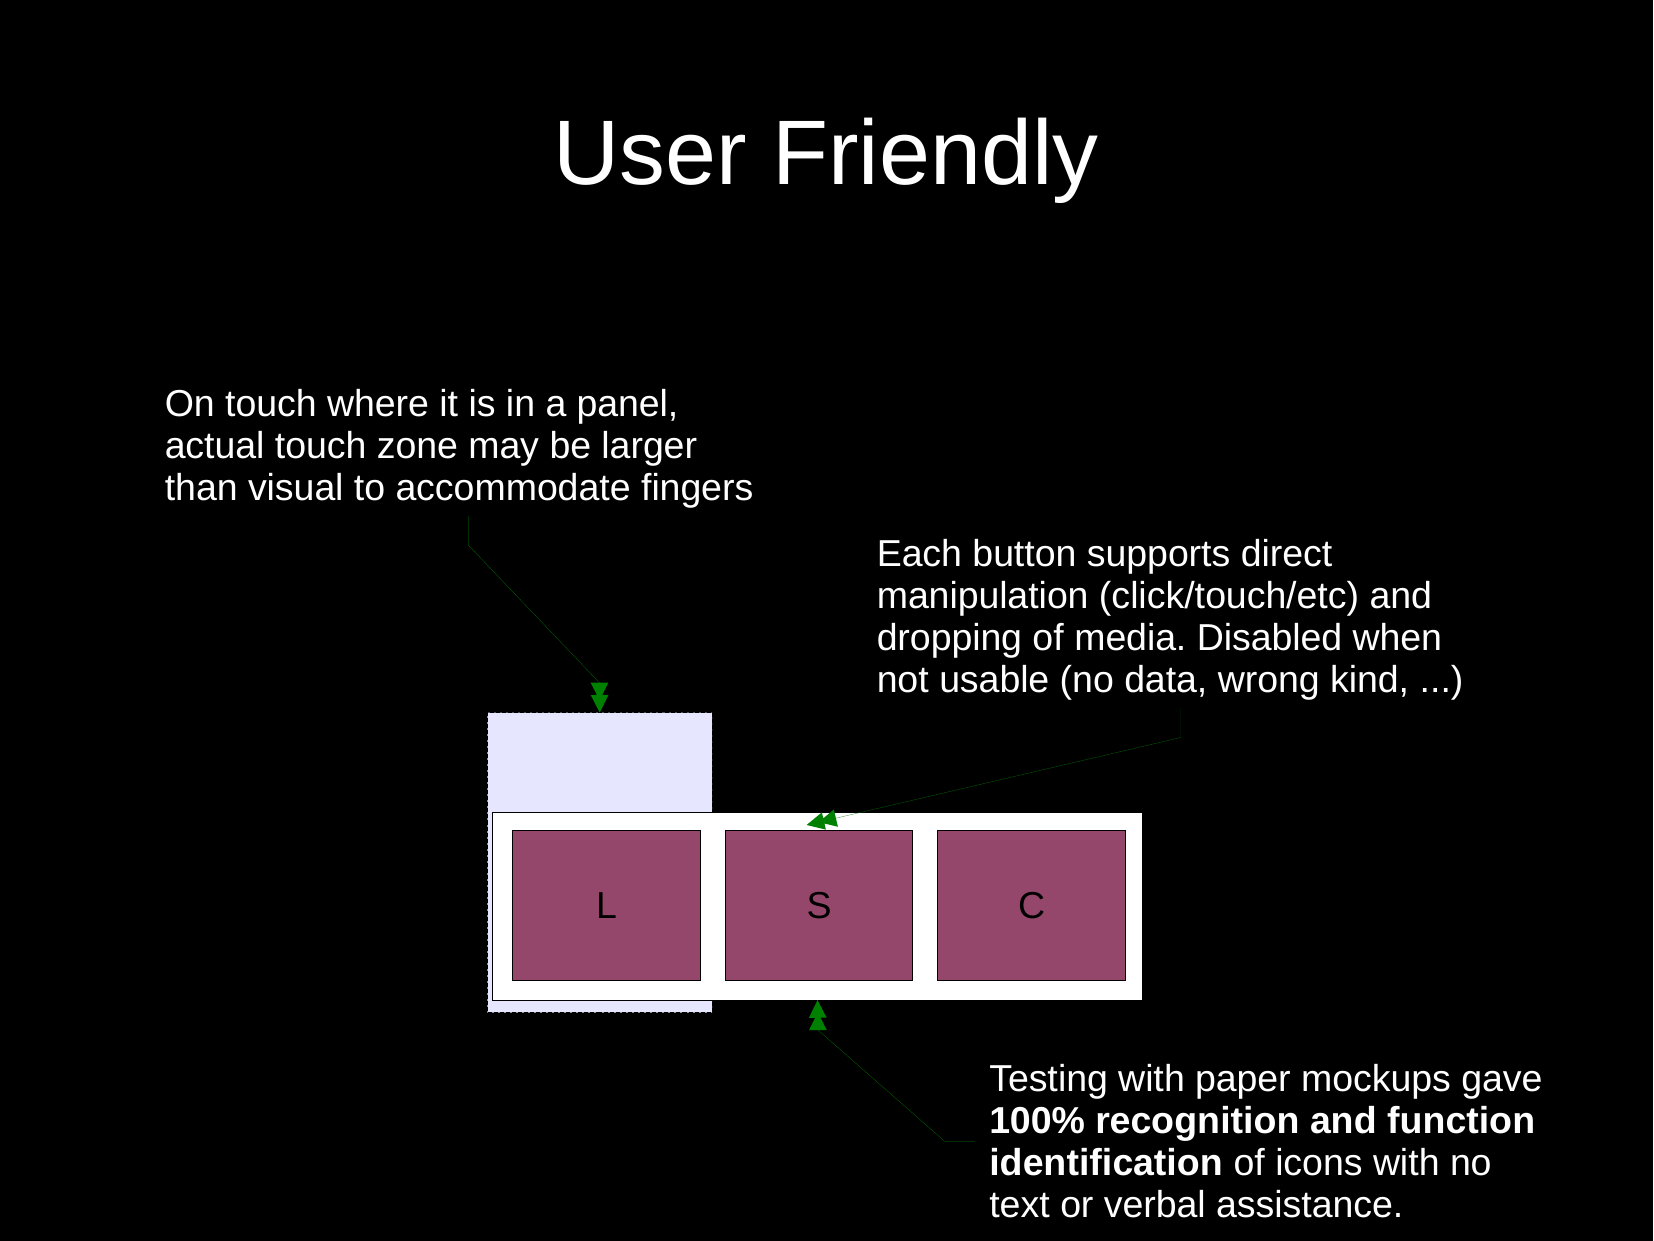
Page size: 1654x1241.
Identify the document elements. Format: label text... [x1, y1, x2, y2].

text_box L [512, 830, 701, 981]
text_box C [937, 830, 1126, 981]
title User Friendly [82, 49, 1571, 257]
text_box Each button supports direct manipulation (click/touch/etc) and dropping of media. Disabled when not usable (no data, wrong kind, ...) [862, 525, 1500, 708]
text_box [487, 712, 1143, 1013]
text_box Testing with paper mockups gave 100% recognition and function identification of icons with no text or verbal assistance. [974, 1050, 1575, 1234]
text_box S [725, 830, 913, 981]
text_box On touch where it is in a panel, actual touch zone may be larger than visual to accommodate fingers [149, 375, 788, 516]
text_box [835, 812, 857, 817]
